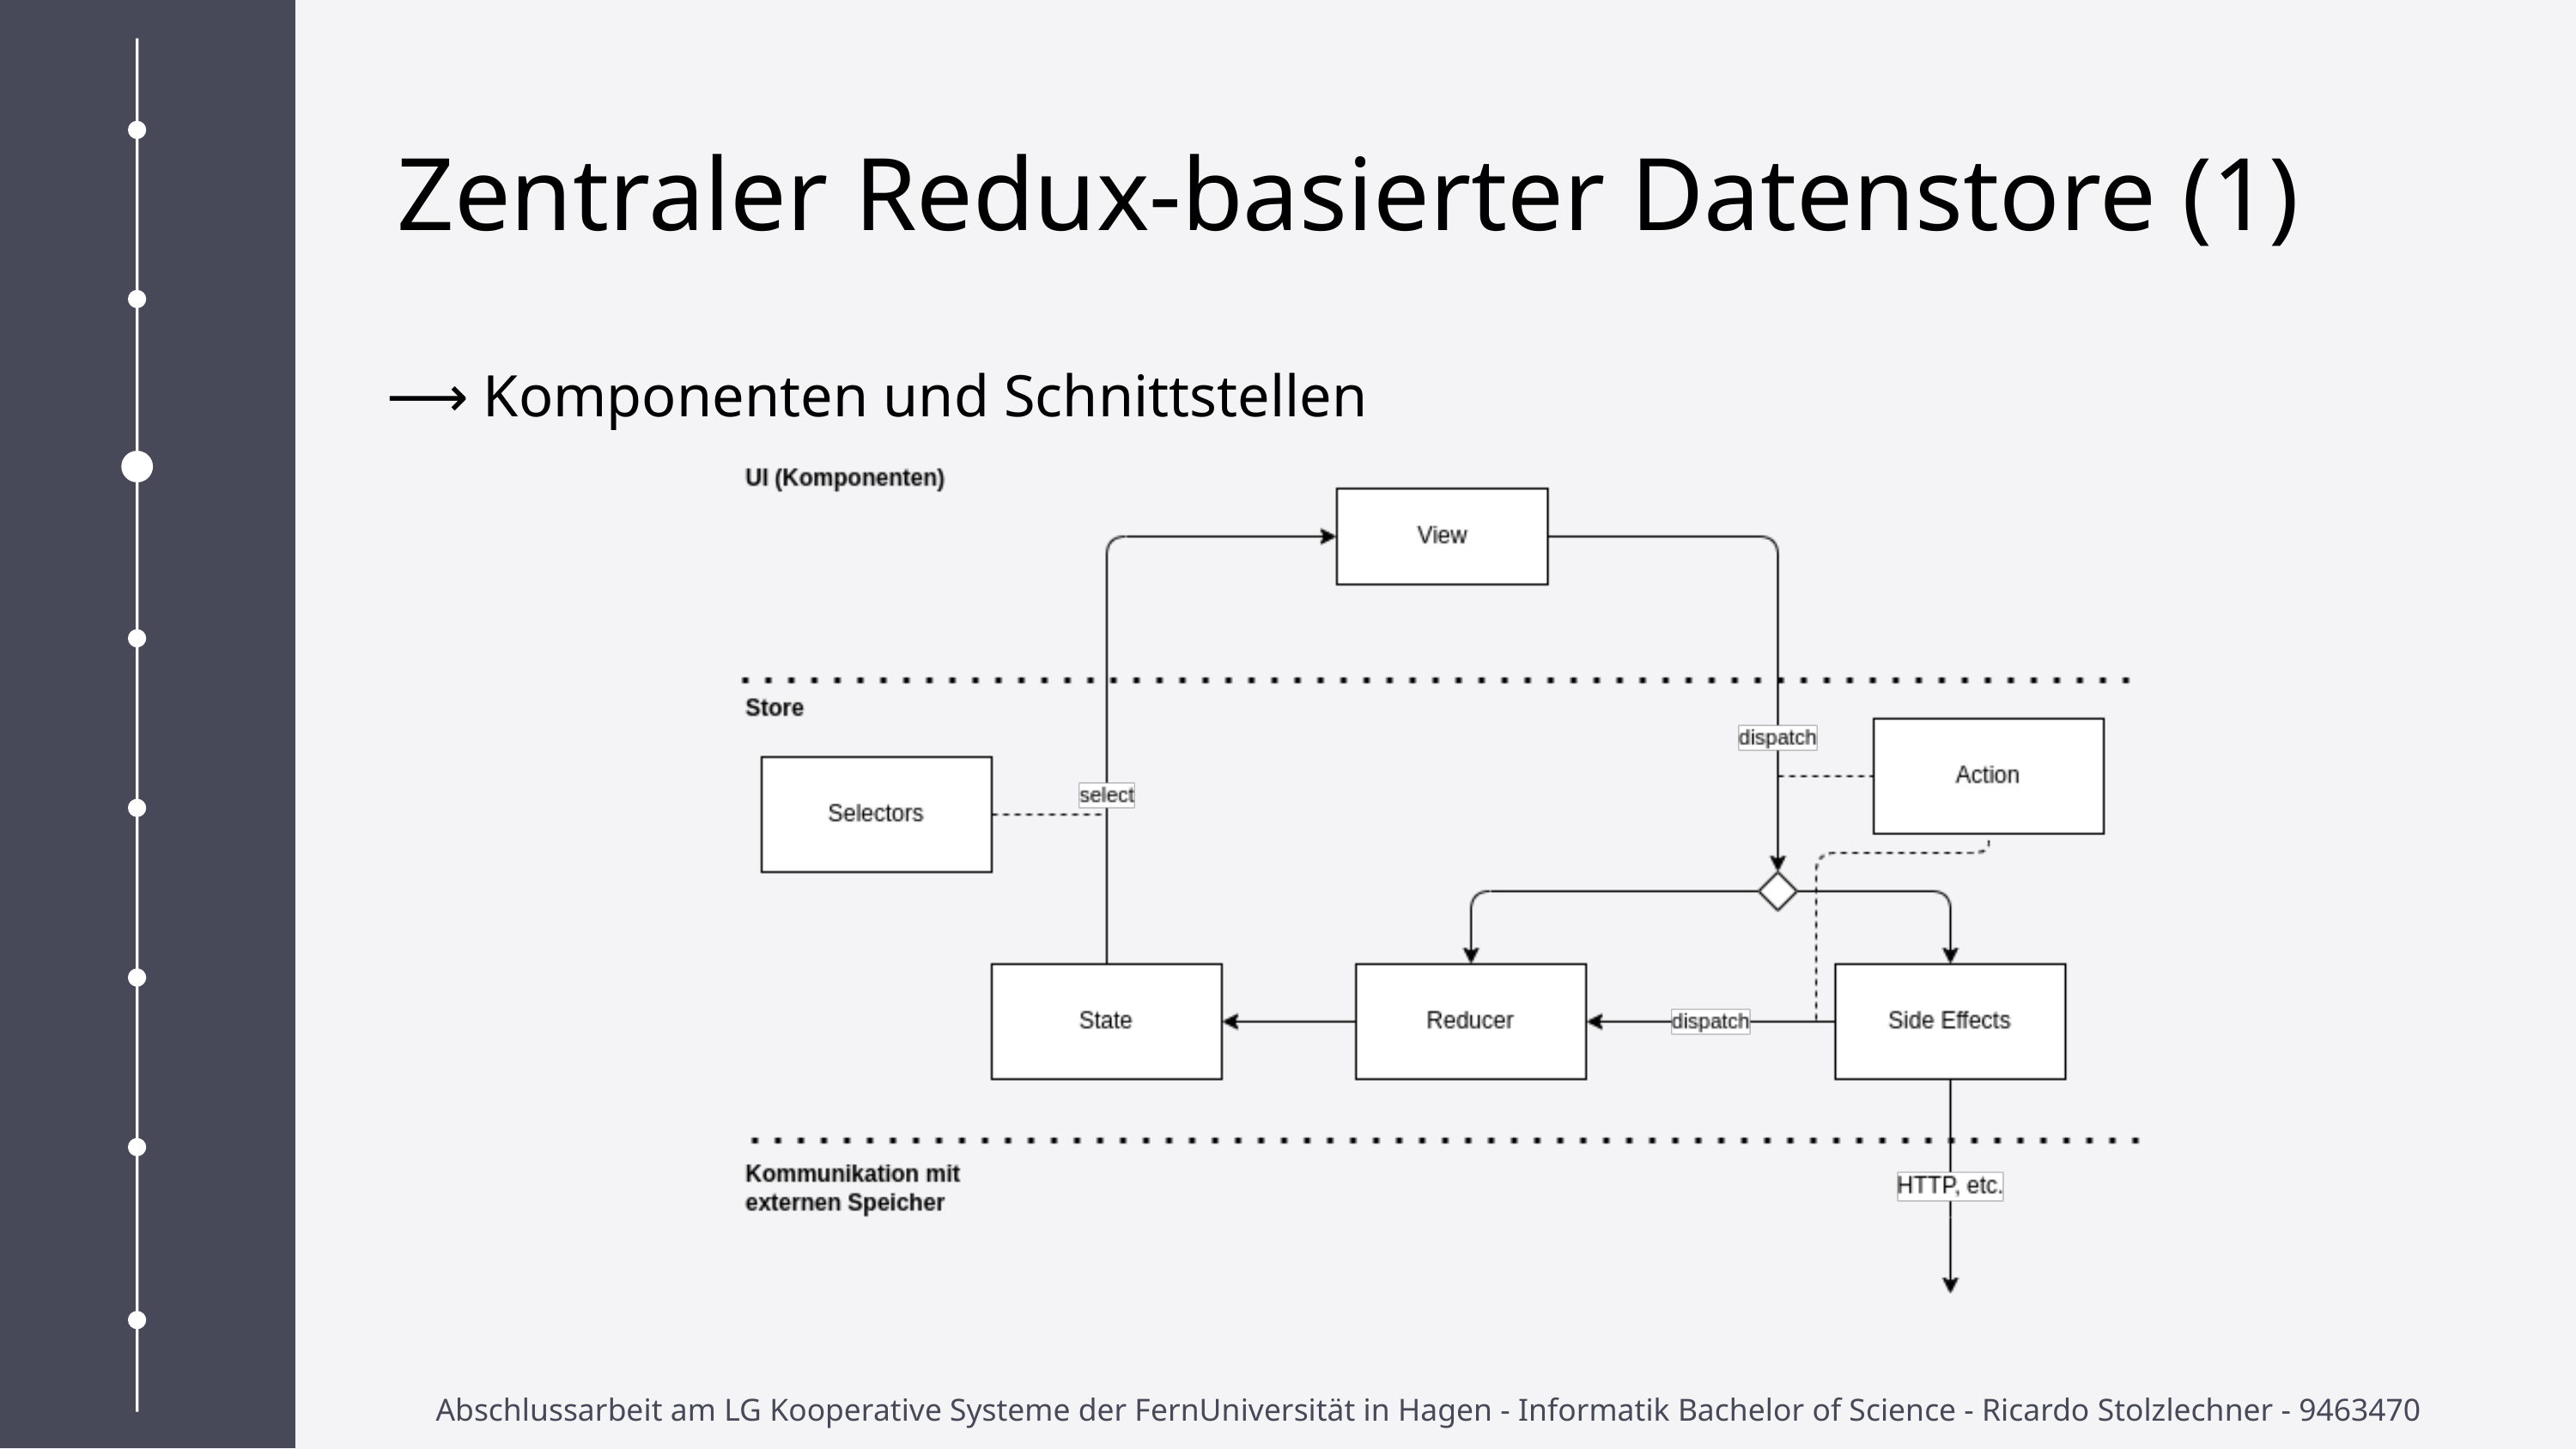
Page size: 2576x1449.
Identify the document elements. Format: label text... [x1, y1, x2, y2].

text_box Zentraler Redux-basierter Datenstore (1) [397, 110, 2567, 251]
picture [740, 450, 2148, 1311]
text_box ⟶ Komponenten und Schnittstellen [386, 347, 2539, 428]
text_box [0, 0, 295, 1448]
text_box Abschlussarbeit am LG Kooperative Systeme der FernUniversität in Hagen - Informatik Bachelor of Science - Ricardo Stolzlechner - 9463470 [356, 1384, 2501, 1428]
